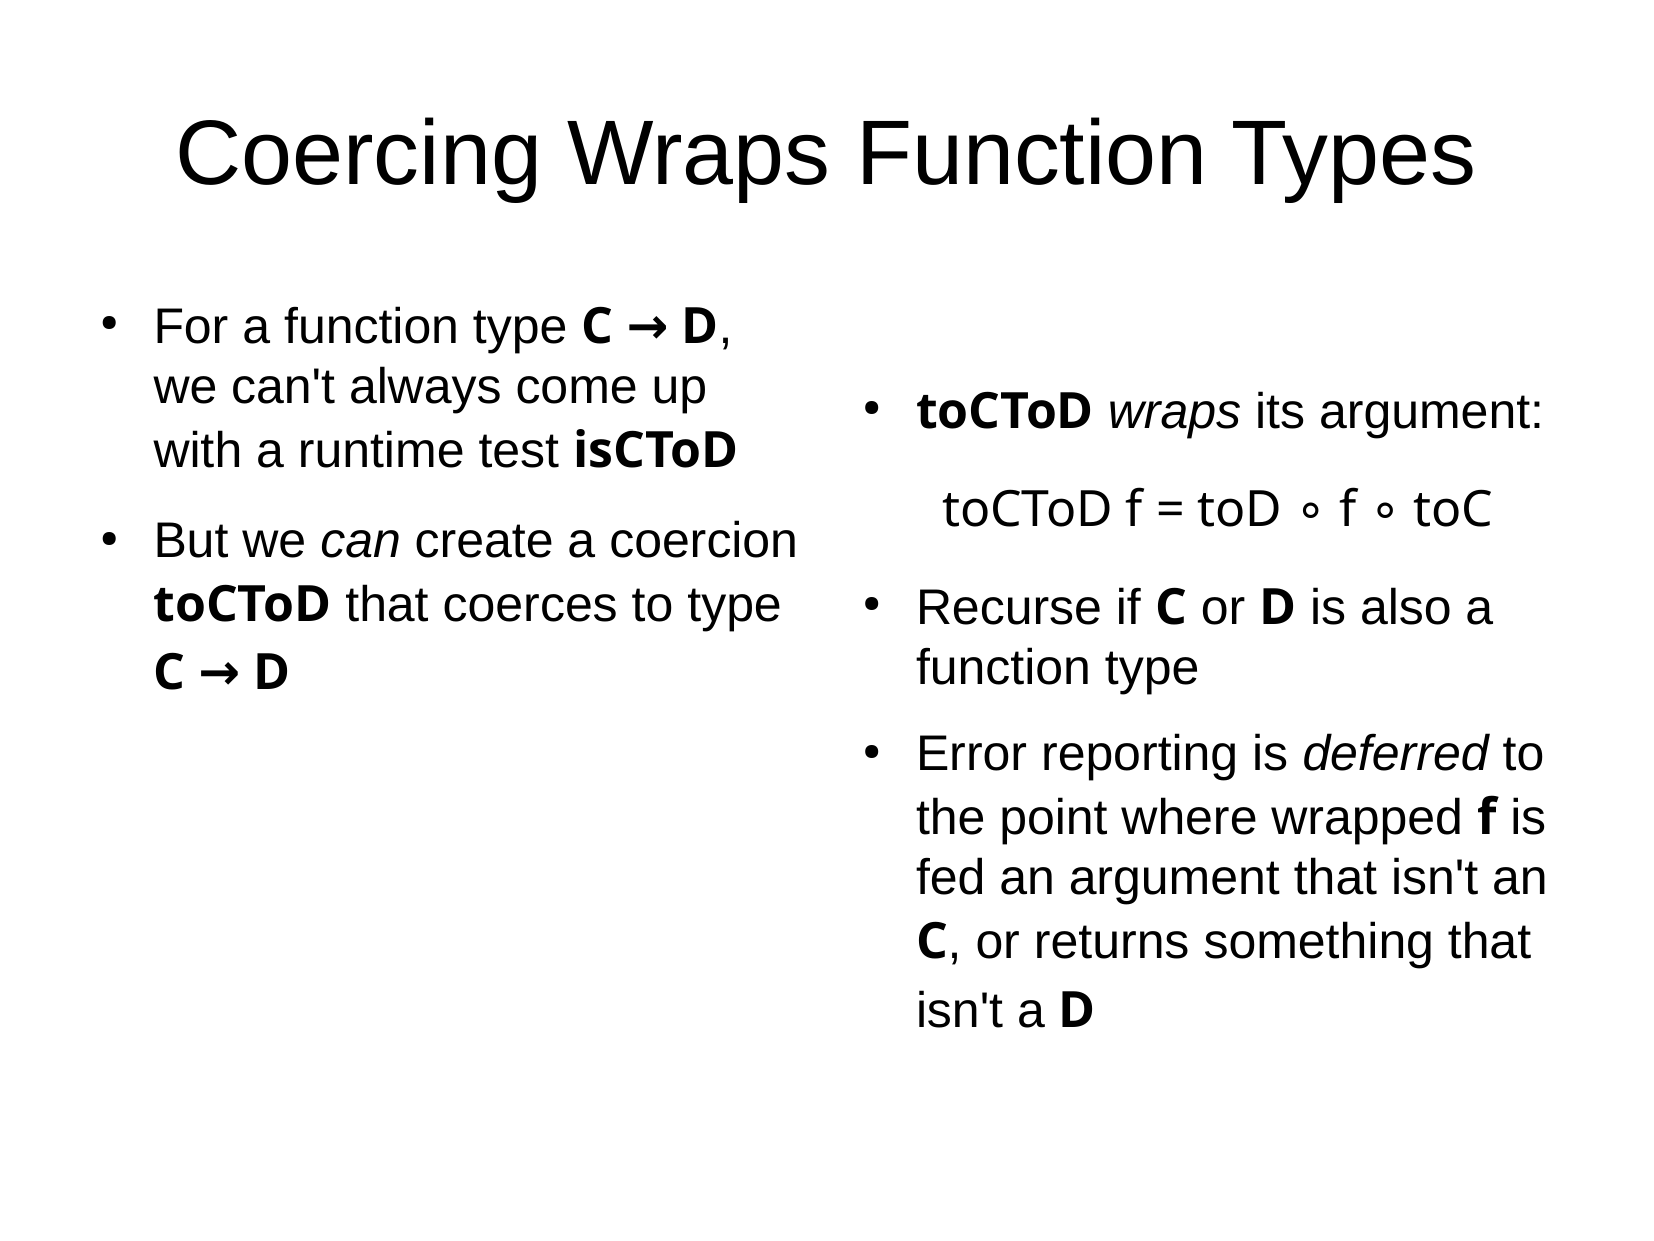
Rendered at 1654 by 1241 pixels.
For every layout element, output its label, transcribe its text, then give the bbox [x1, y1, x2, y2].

title Coercing Wraps Function Types [82, 49, 1571, 257]
list For a function type C → D, we can't always come up with a runtime test isCToD But we can create a coercion toCToD that coerces to type C → D [82, 290, 809, 681]
list toCToD wraps its argument: toCToD f = toD ∘ f ∘ toC Recurse if C or D is also a function type Error reporting is deferred to the point where wrapped f is fed an argument that isn't an C, or returns something that isn't a D [845, 375, 1572, 1109]
